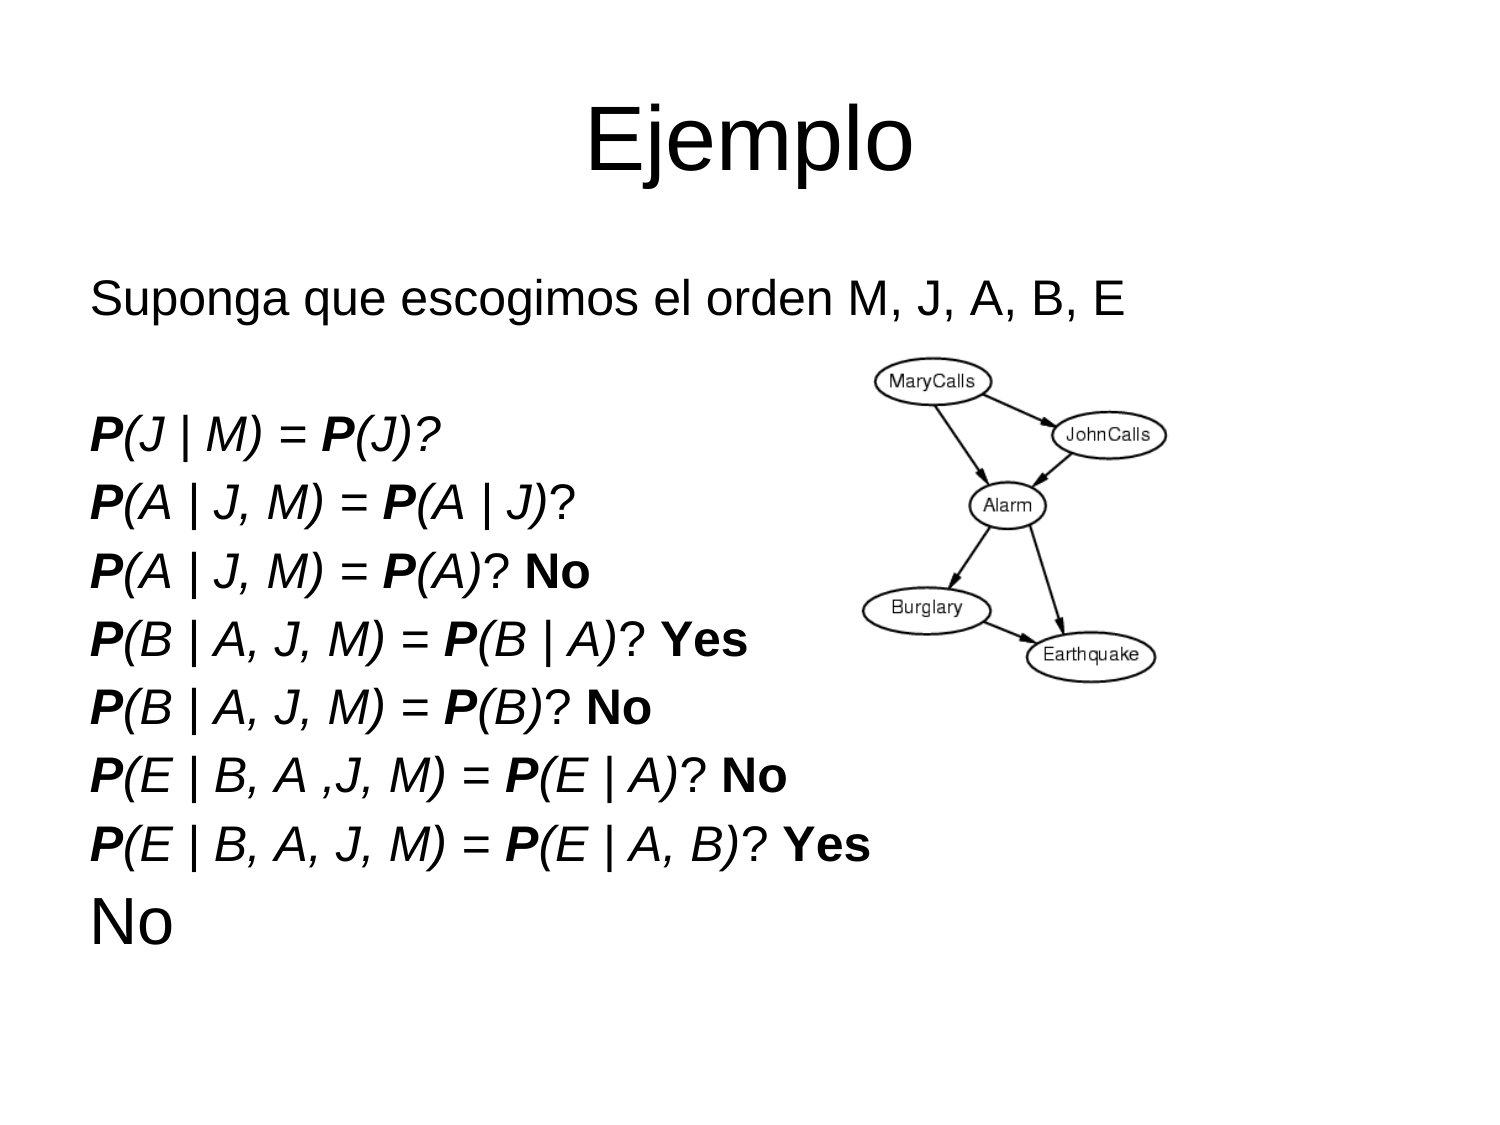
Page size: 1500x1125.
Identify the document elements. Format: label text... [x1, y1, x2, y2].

title Ejemplo [75, 45, 1426, 233]
list Suponga que escogimos el orden M, J, A, B, E P(J | M) = P(J)? P(A | J, M) = P(A | J)? P(A | J, M) = P(A)? No P(B | A, J, M) = P(B | A)? Yes P(B | A, J, M) = P(B)? No P(E | B, A ,J, M) = P(E | A)? No P(E | B, A, J, M) = P(E | A, B)? Yes No [75, 262, 1426, 1006]
picture [825, 349, 1225, 699]
